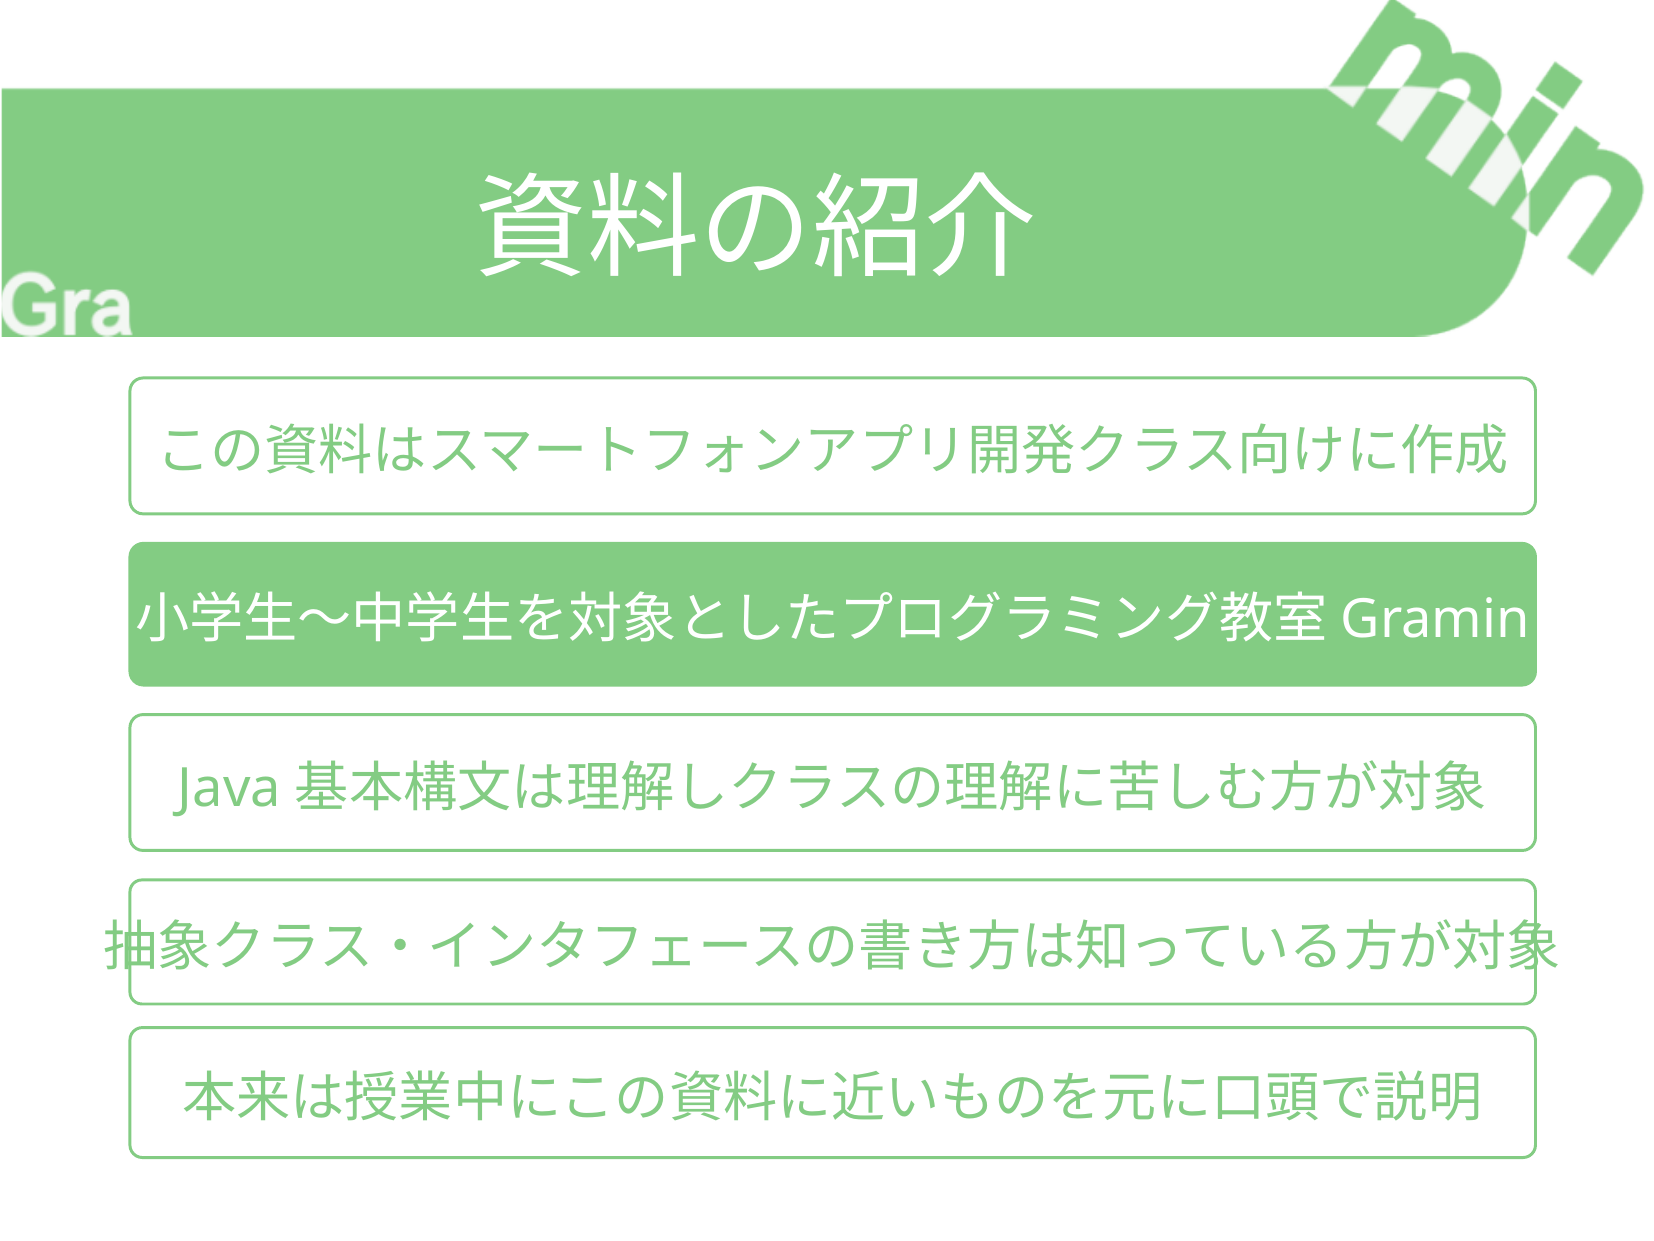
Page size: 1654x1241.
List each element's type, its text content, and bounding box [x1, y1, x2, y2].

text_box 本来は授業中にこの資料に近いものを元に口頭で説明 [129, 1027, 1536, 1158]
title 資料の紹介 [11, 140, 1501, 297]
text_box Java 基本構文は理解しクラスの理解に苦しむ方が対象 [129, 714, 1536, 851]
text_box 小学生〜中学生を対象としたプログラミング教室 Gramin [129, 543, 1536, 686]
text_box この資料はスマートフォンアプリ開発クラス向けに作成 [129, 377, 1536, 514]
text_box 抽象クラス・インタフェースの書き方は知っている方が対象 [129, 879, 1536, 1004]
picture [1, 0, 1654, 337]
